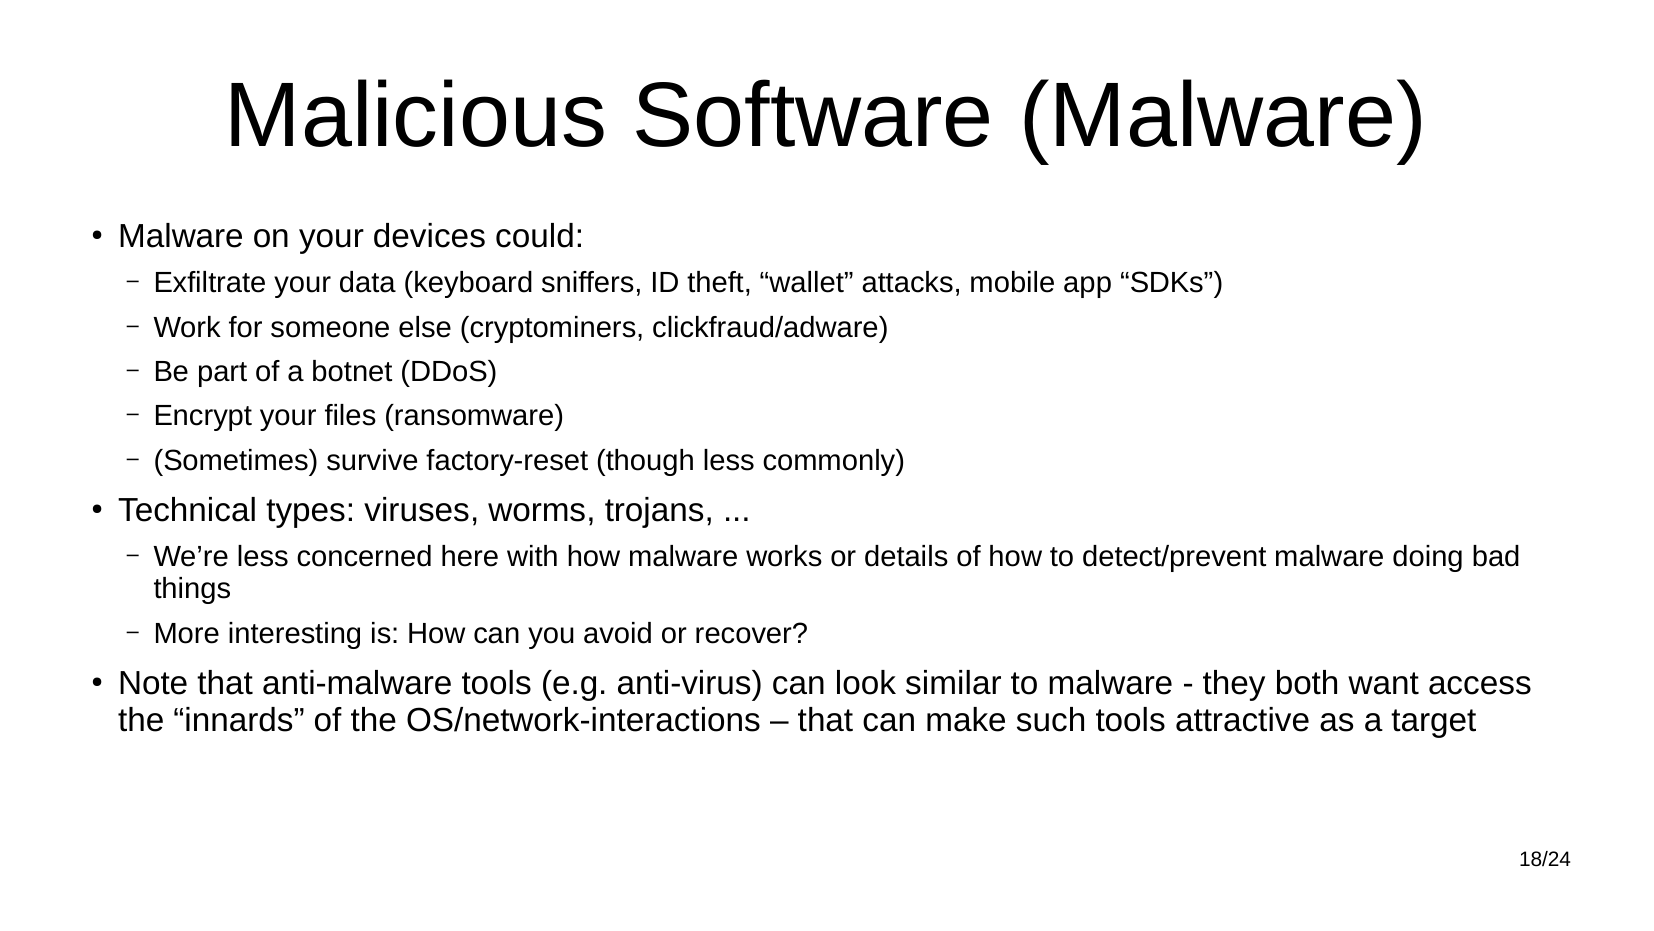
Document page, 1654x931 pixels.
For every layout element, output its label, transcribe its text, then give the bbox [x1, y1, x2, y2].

title Malicious Software (Malware) [82, 37, 1571, 193]
list Malware on your devices could: Exfiltrate your data (keyboard sniffers, ID theft, “wallet” attacks, mobile app “SDKs”) Work for someone else (cryptominers, clickfraud/adware) Be part of a botnet (DDoS) Encrypt your files (ransomware) (Sometimes) survive factory-reset (though less commonly) Technical types: viruses, worms, trojans, ... We’re less concerned here with how malware works or details of how to detect/prevent malware doing bad things More interesting is: How can you avoid or recover? Note that anti-malware tools (e.g. anti-virus) can look similar to malware - they both want access the “innards” of the OS/network-interactions – that can make such tools attractive as a target [82, 217, 1571, 758]
